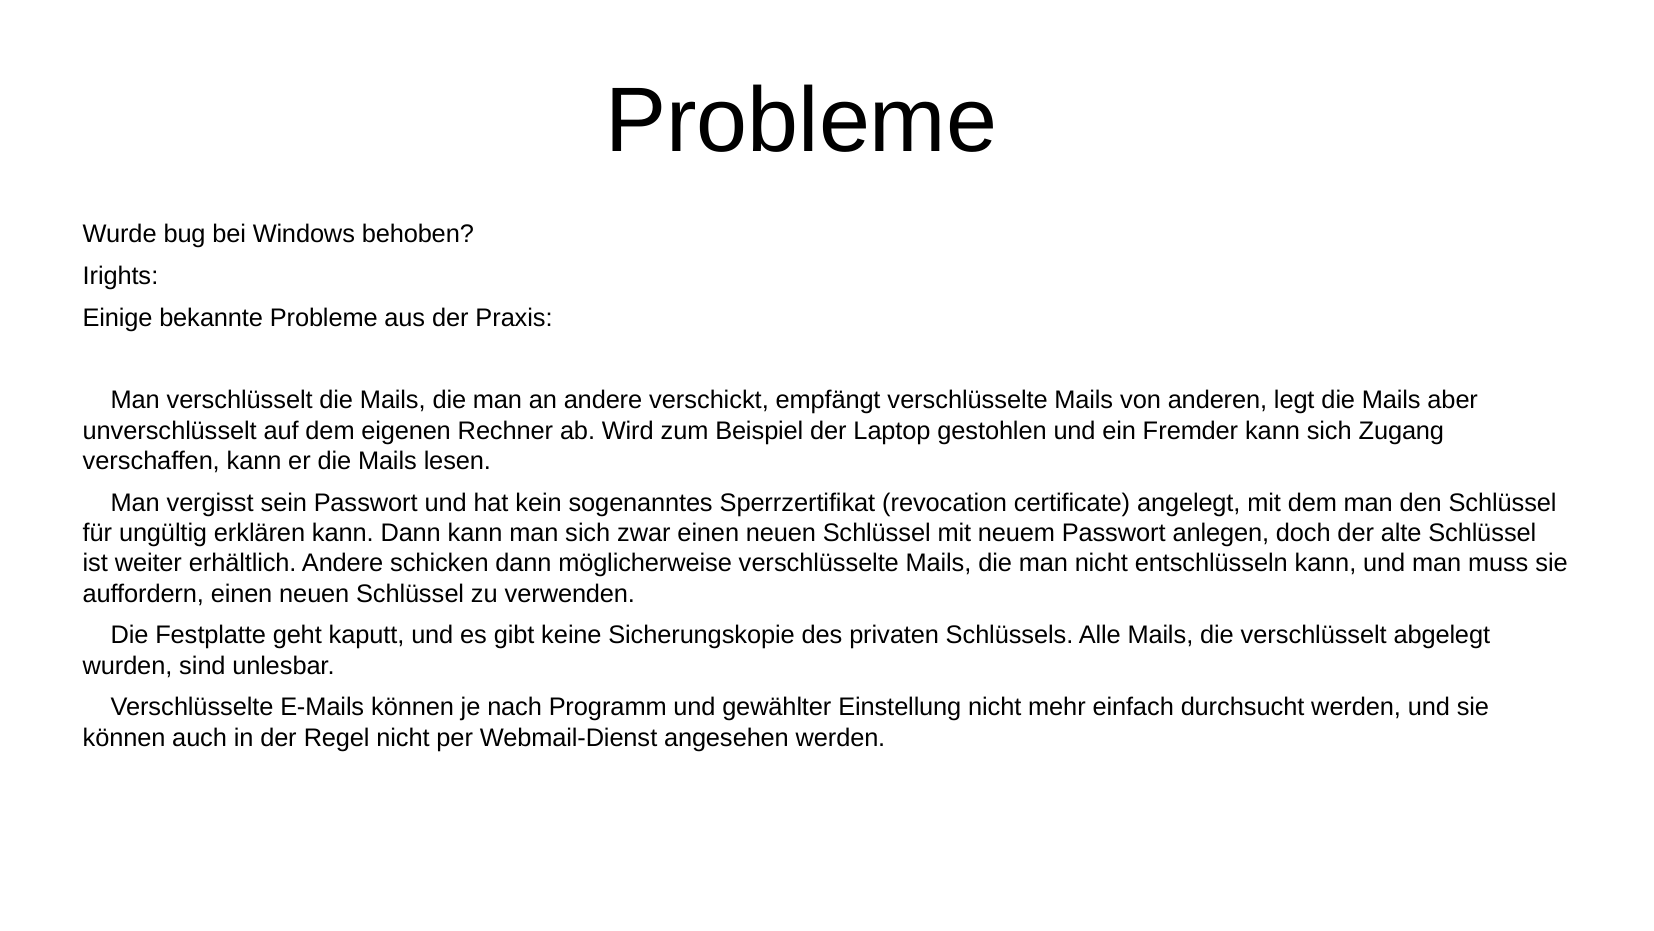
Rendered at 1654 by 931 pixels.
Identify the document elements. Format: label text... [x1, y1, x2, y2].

list Wurde bug bei Windows behoben? Irights: Einige bekannte Probleme aus der Praxis: Man verschlüsselt die Mails, die man an andere verschickt, empfängt verschlüsselte Mails von anderen, legt die Mails aber unverschlüsselt auf dem eigenen Rechner ab. Wird zum Beispiel der Laptop gestohlen und ein Fremder kann sich Zugang verschaffen, kann er die Mails lesen. Man vergisst sein Passwort und hat kein sogenanntes Sperrzertifikat (revocation certificate) angelegt, mit dem man den Schlüssel für ungültig erklären kann. Dann kann man sich zwar einen neuen Schlüssel mit neuem Passwort anlegen, doch der alte Schlüssel ist weiter erhältlich. Andere schicken dann möglicherweise verschlüsselte Mails, die man nicht entschlüsseln kann, und man muss sie auffordern, einen neuen Schlüssel zu verwenden. Die Festplatte geht kaputt, und es gibt keine Sicherungskopie des privaten Schlüssels. Alle Mails, die verschlüsselt abgelegt wurden, sind unlesbar. Verschlüsselte E-Mails können je nach Programm und gewählter Einstellung nicht mehr einfach durchsucht werden, und sie können auch in der Regel nicht per Webmail-Dienst angesehen werden. [82, 217, 1571, 758]
title Probleme [82, 37, 1571, 193]
